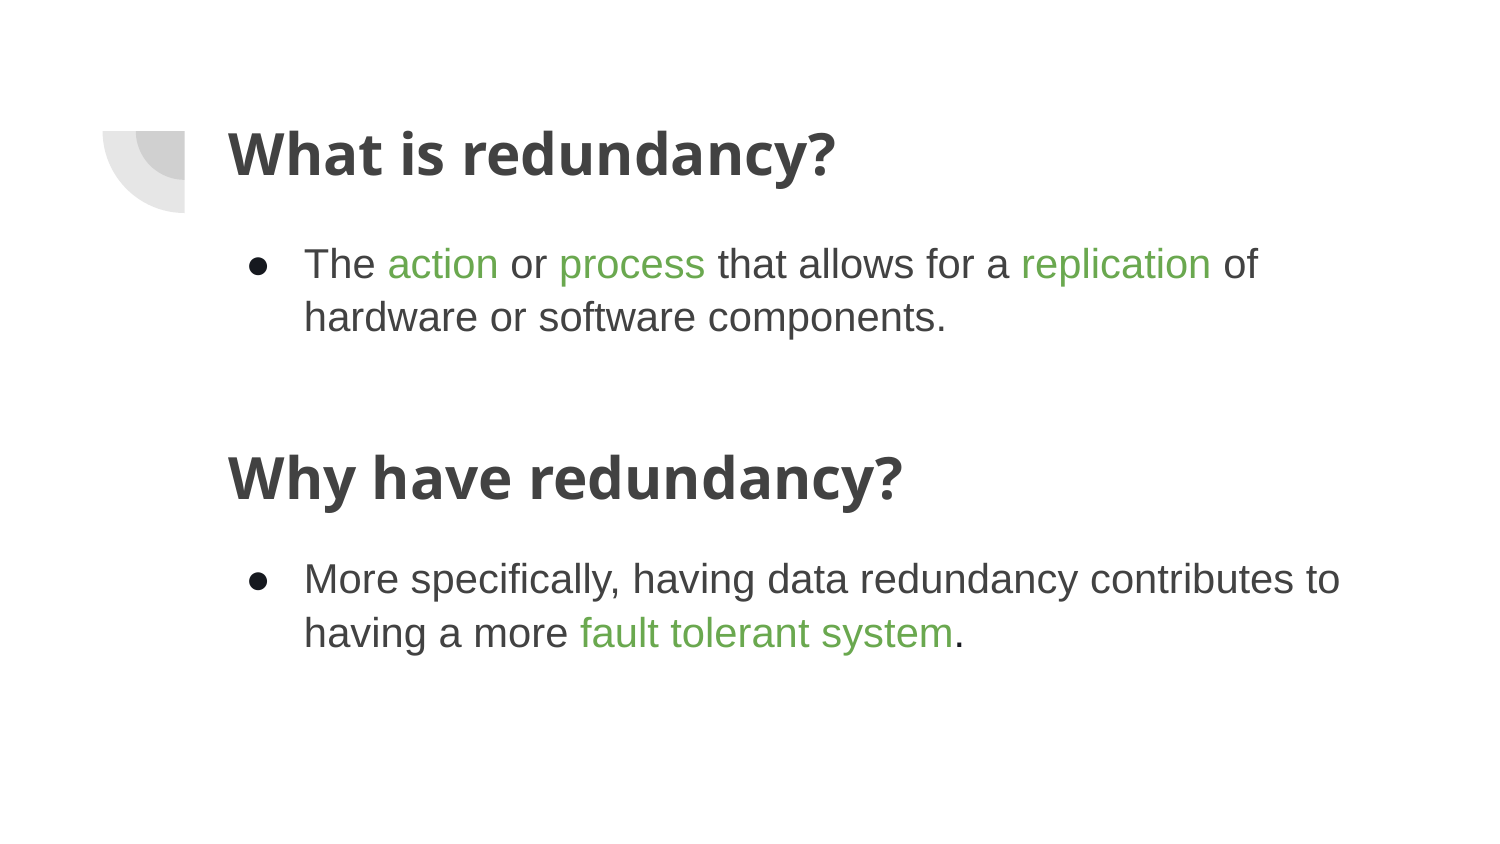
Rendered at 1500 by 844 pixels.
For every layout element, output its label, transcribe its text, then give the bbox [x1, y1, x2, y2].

list More specifically, having data redundancy contributes to having a more fault tolerant system. [213, 534, 1368, 844]
title What is redundancy? [213, 98, 1368, 263]
title Why have redundancy? [213, 421, 1368, 534]
list The action or process that allows for a replication of hardware or software components. [213, 263, 1368, 421]
